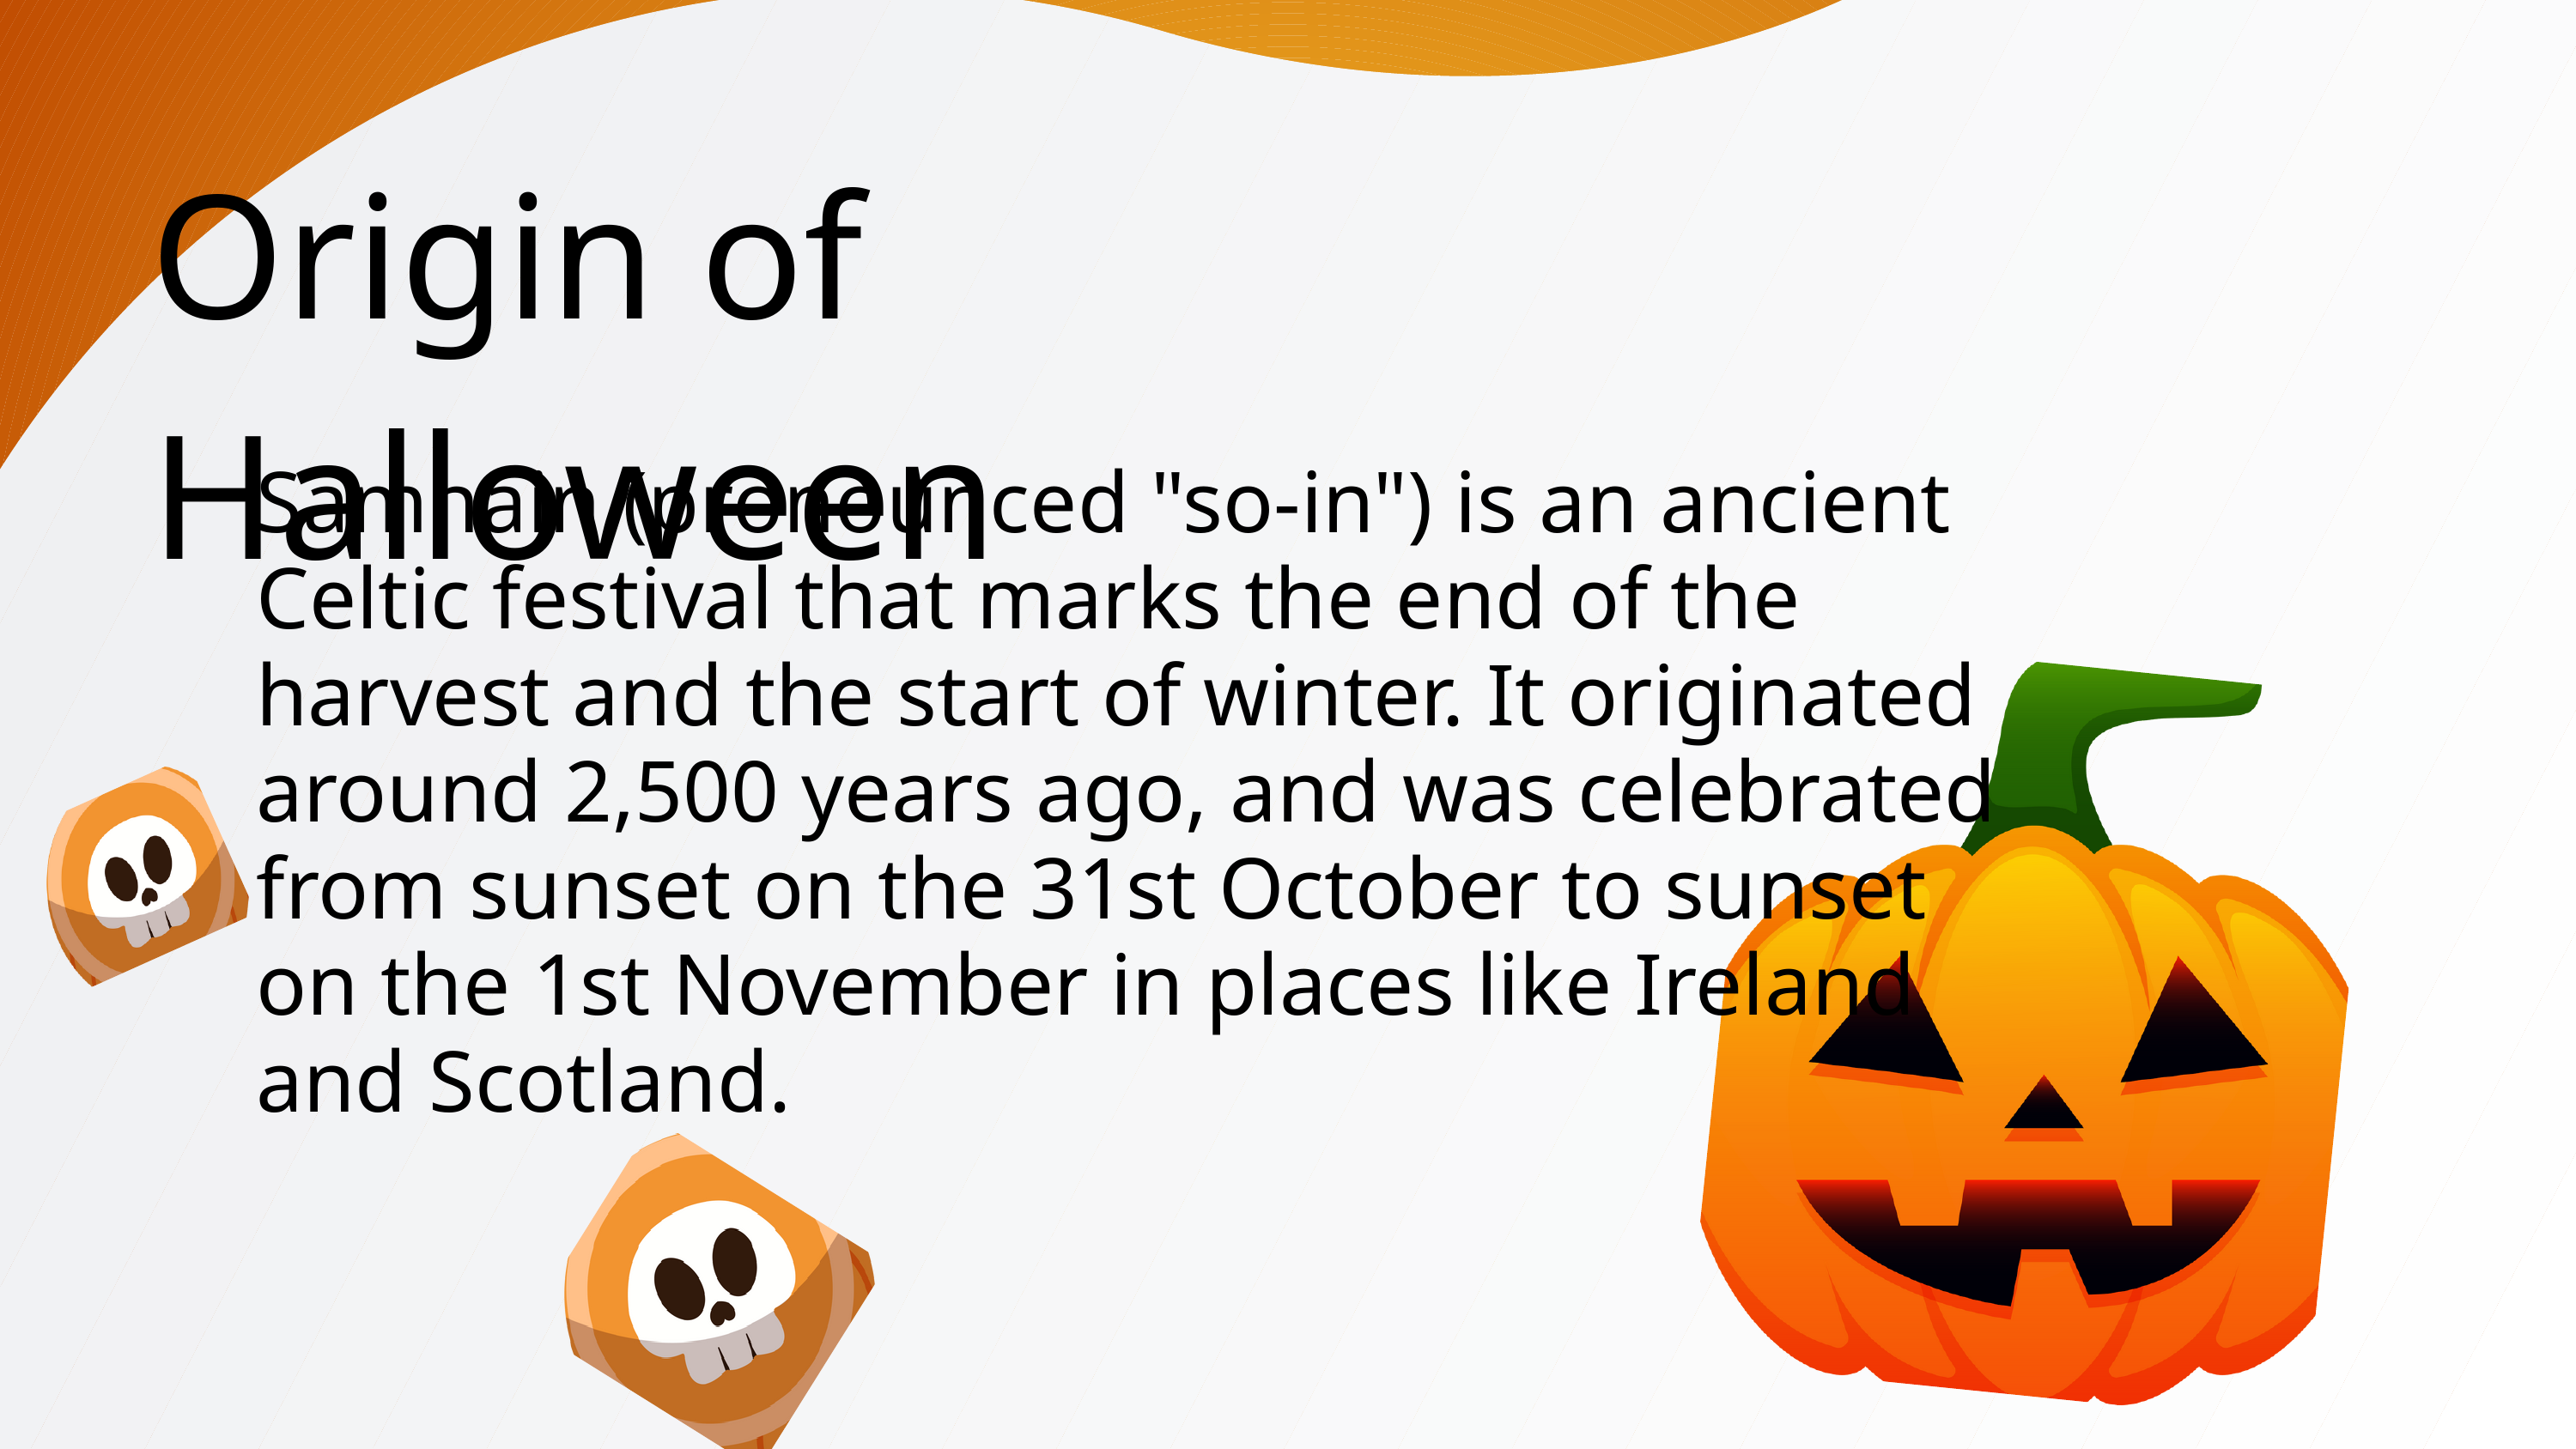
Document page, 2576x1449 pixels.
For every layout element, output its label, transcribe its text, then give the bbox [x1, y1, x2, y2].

text_box Samhain (pronounced "so-in") is an ancient Celtic festival that marks the end of the harvest and the start of winter. It originated around 2,500 years ago, and was celebrated from sunset on the 31st October to sunset on the 1st November in places like Ireland and Scotland. [256, 452, 2006, 1130]
text_box Origin of Halloween [150, 112, 1653, 594]
text_box [0, 0, 2576, 1449]
